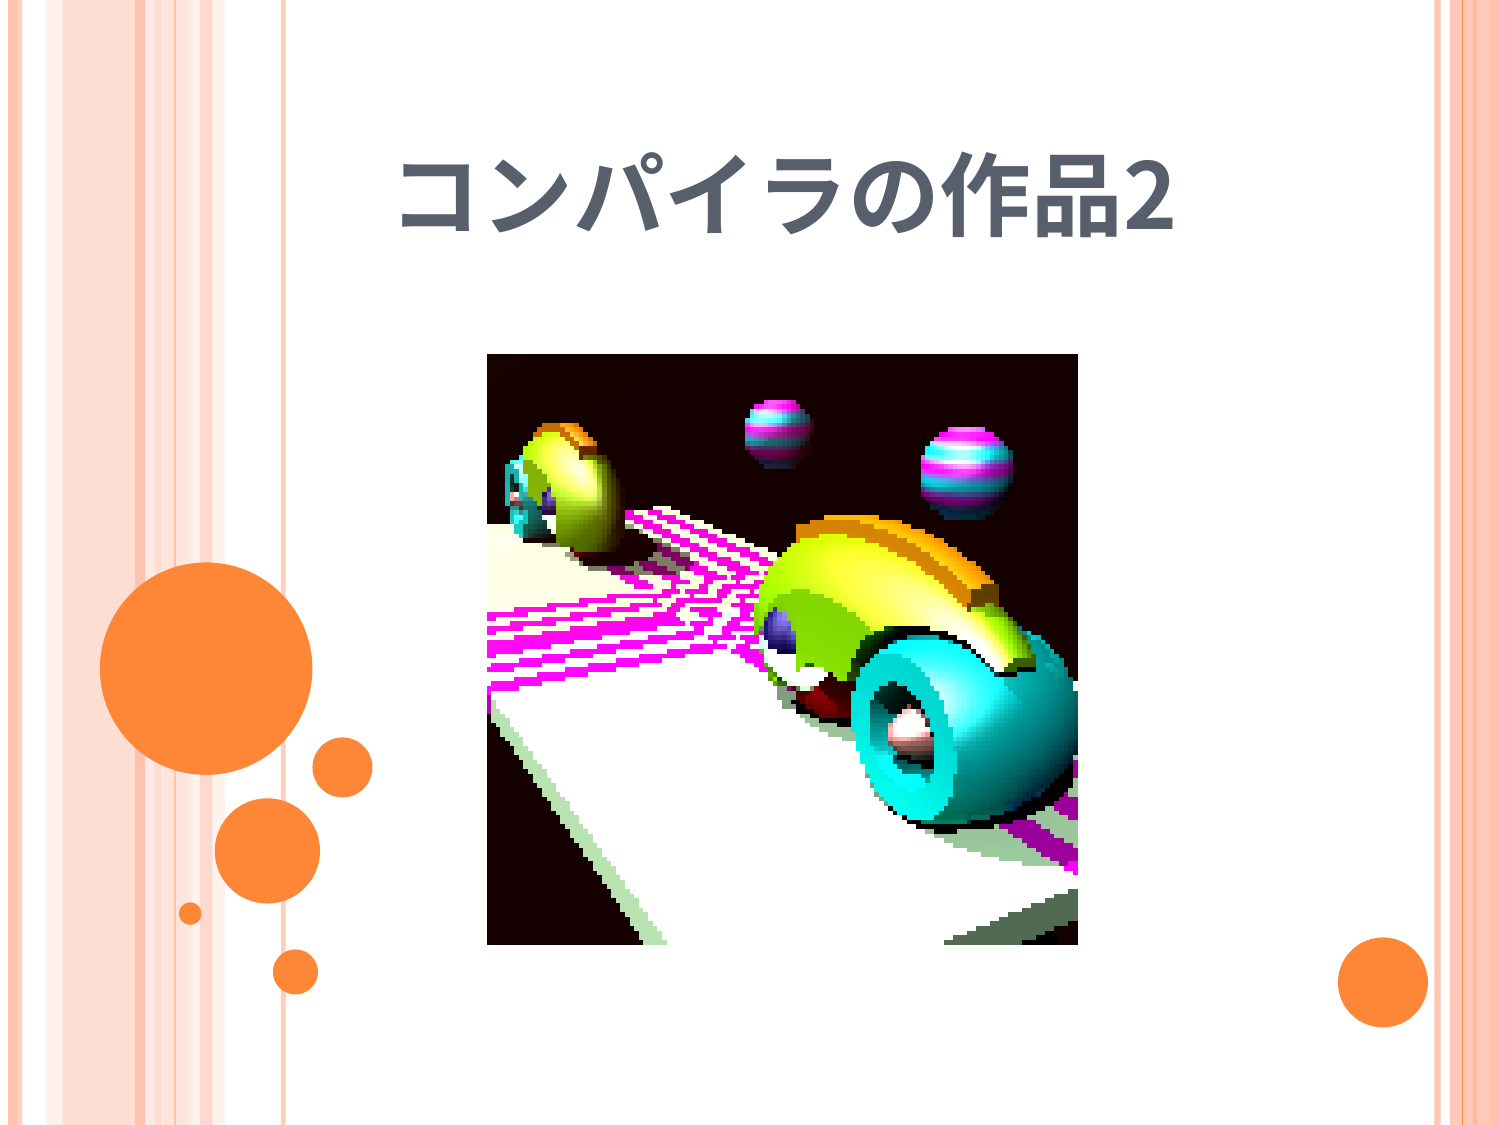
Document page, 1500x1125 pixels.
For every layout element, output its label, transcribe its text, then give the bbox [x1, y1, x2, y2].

picture [487, 354, 1078, 945]
title コンパイラの作品2 [375, 90, 1388, 296]
